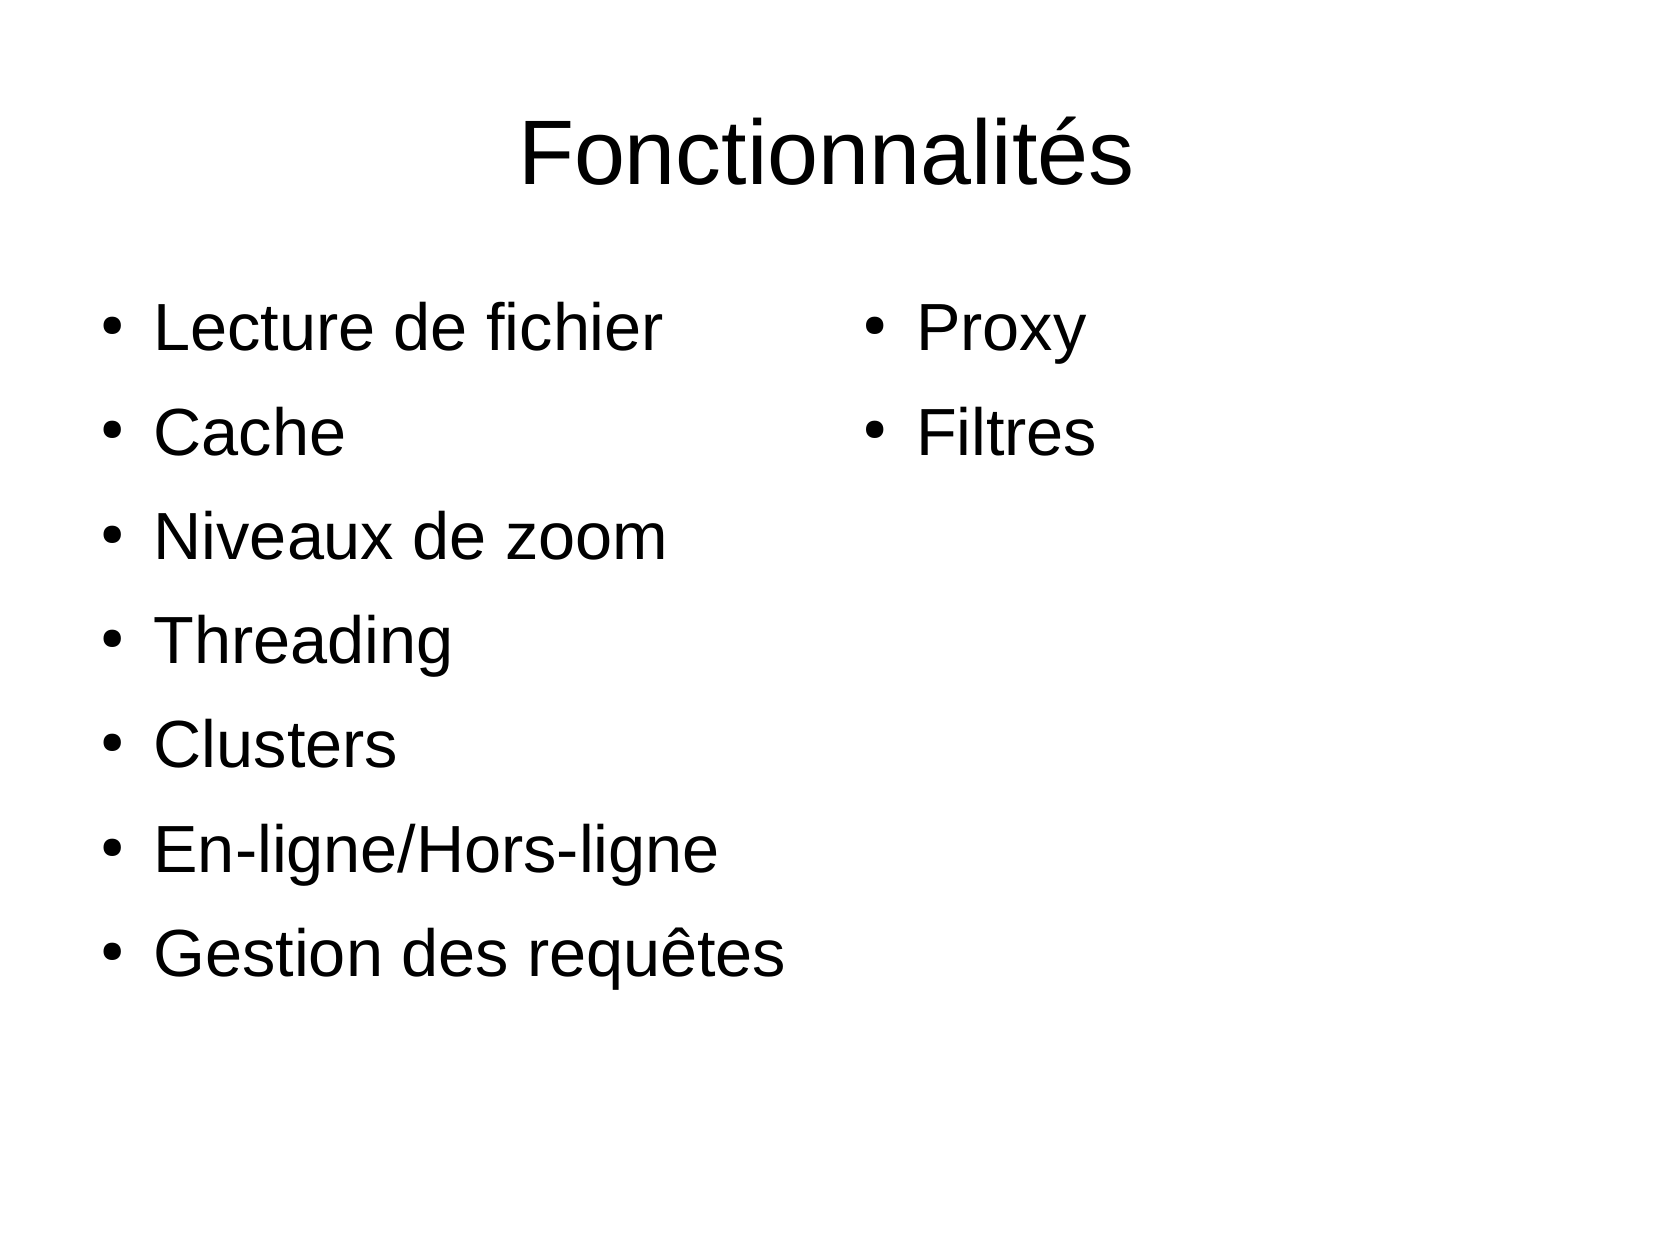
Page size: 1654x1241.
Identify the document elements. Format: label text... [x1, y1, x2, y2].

title Fonctionnalités [82, 49, 1571, 257]
list Proxy Filtres [845, 290, 1572, 1010]
list Lecture de fichier Cache Niveaux de zoom Threading Clusters En-ligne/Hors-ligne Gestion des requêtes [82, 290, 809, 1010]
